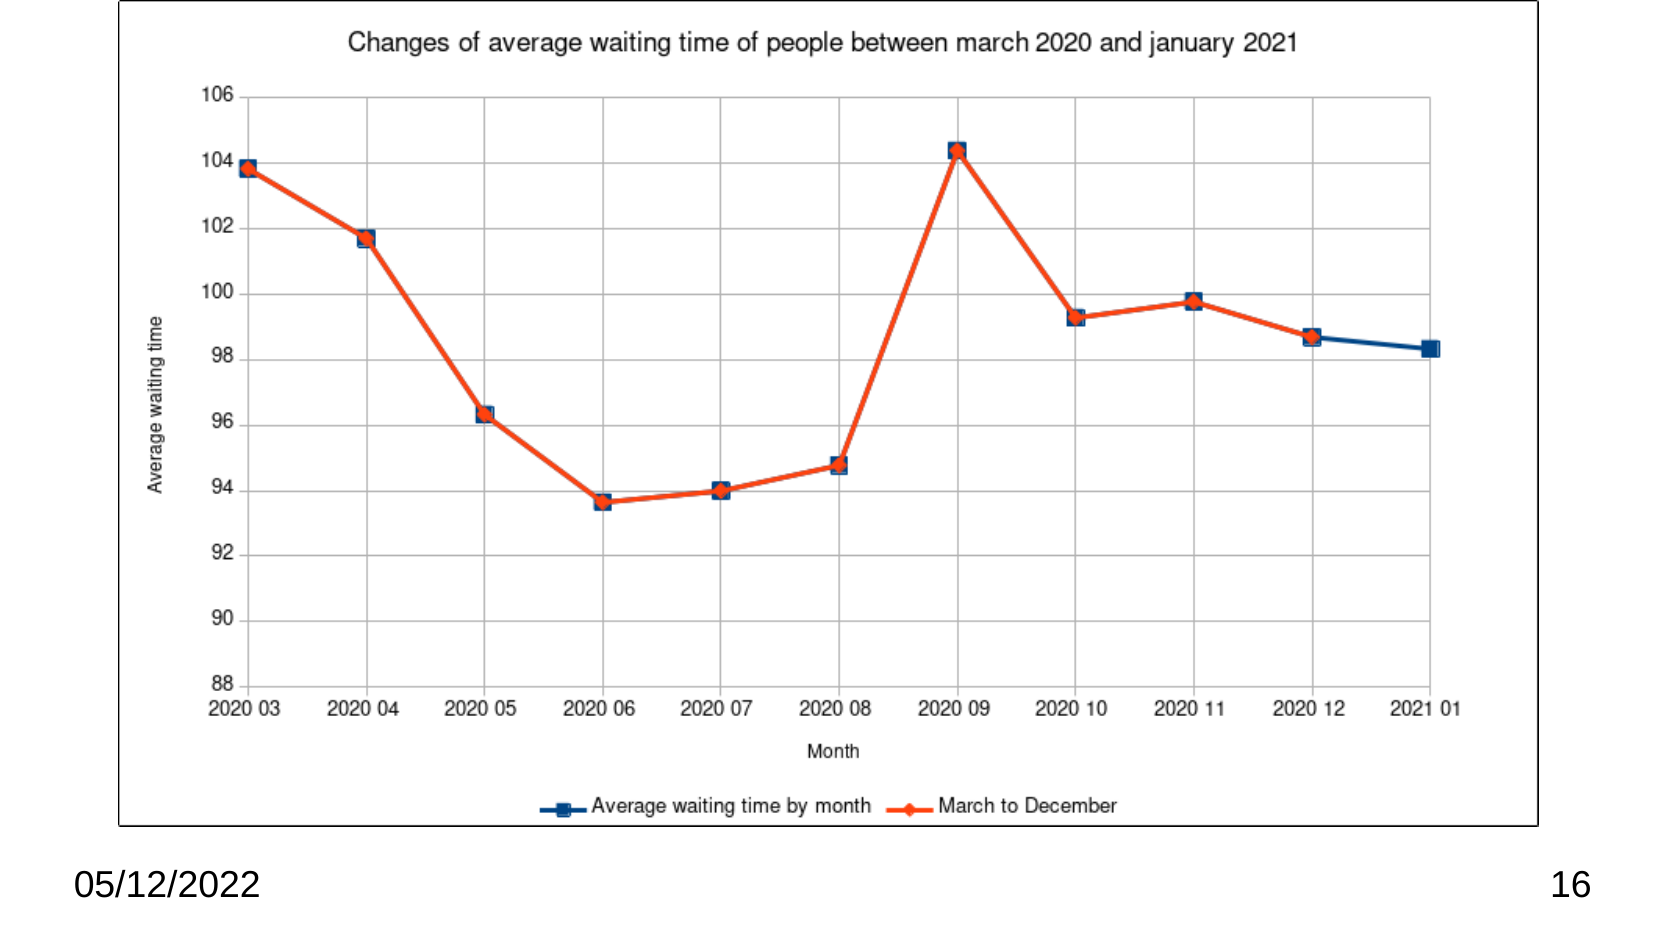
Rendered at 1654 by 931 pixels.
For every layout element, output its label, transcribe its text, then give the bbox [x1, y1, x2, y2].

text_box 16 [1535, 856, 1625, 916]
text_box 05/12/2022 [59, 856, 296, 916]
picture [118, 0, 1539, 827]
